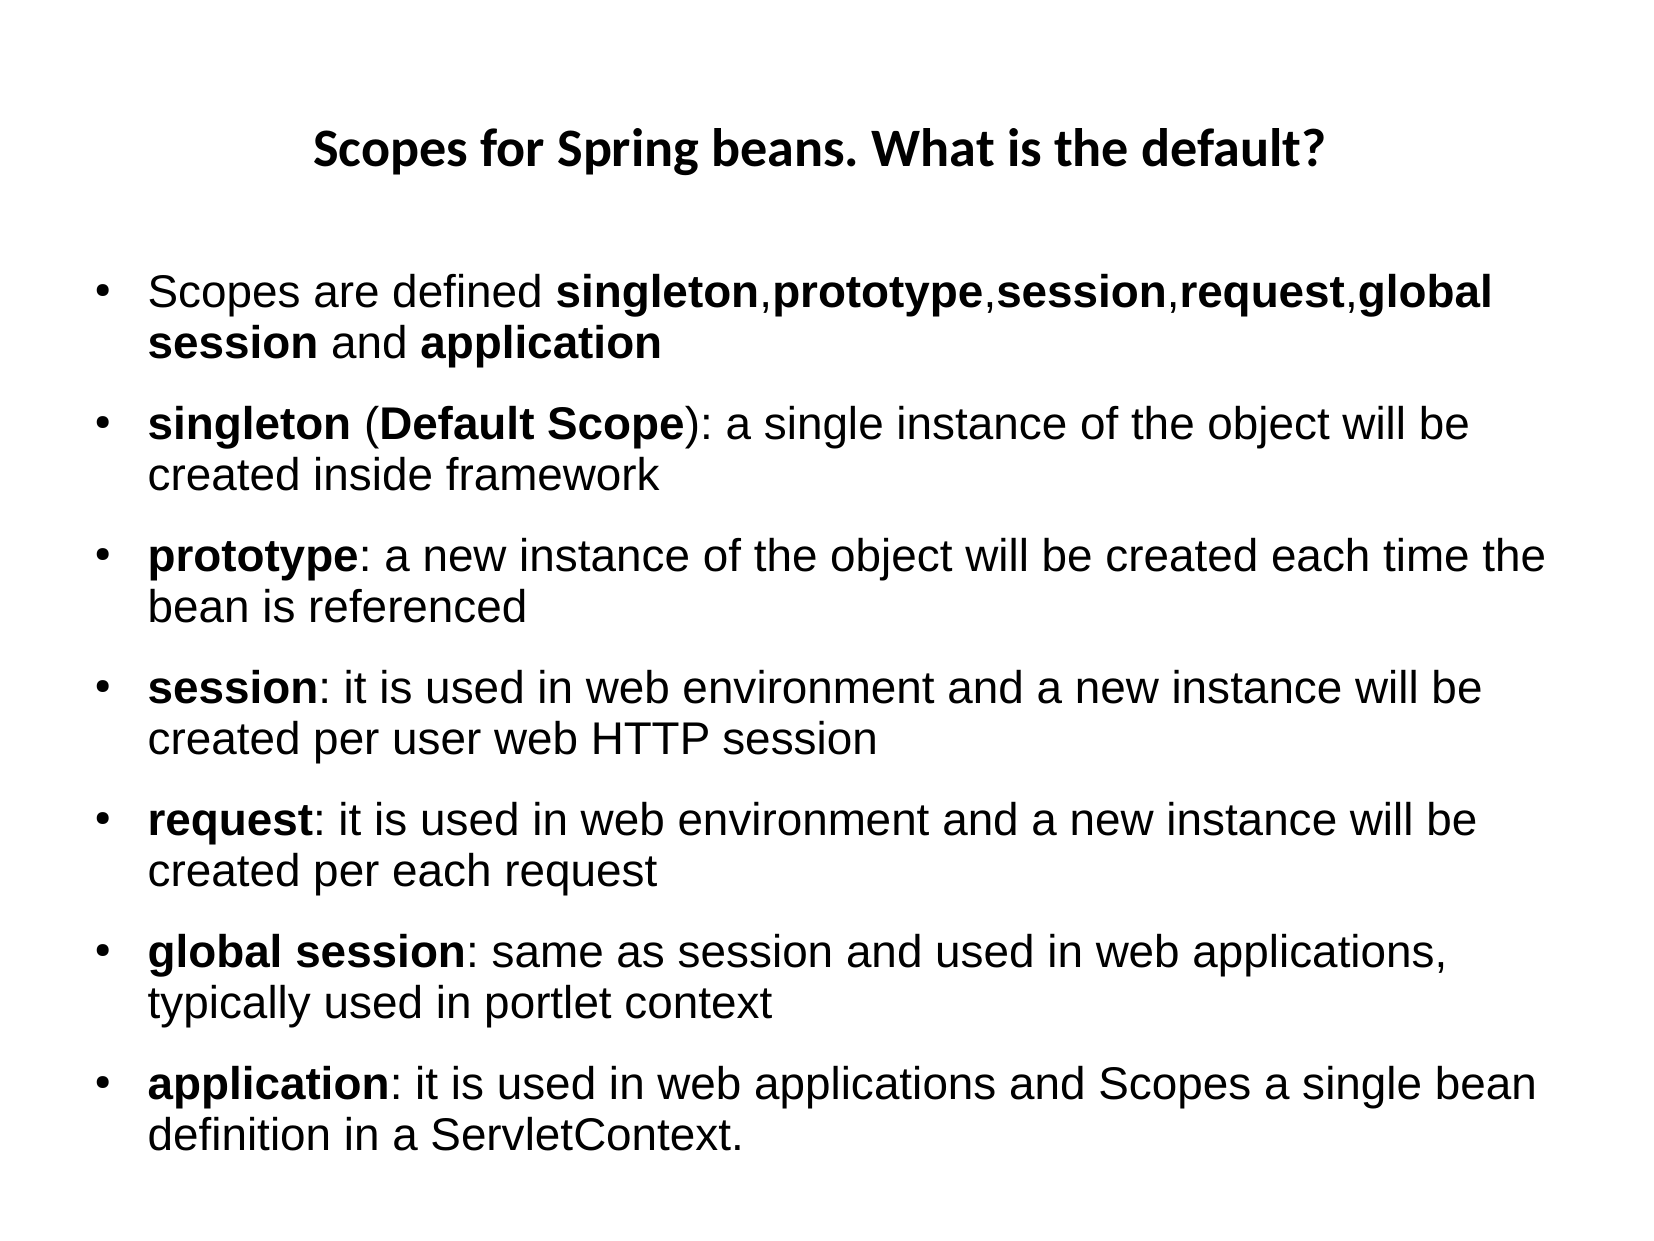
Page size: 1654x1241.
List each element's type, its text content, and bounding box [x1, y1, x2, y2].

list Scopes are defined singleton,prototype,session,request,global session and application singleton (Default Scope): a single instance of the object will be created inside framework prototype: a new instance of the object will be created each time the bean is referenced session: it is used in web environment and a new instance will be created per user web HTTP session request: it is used in web environment and a new instance will be created per each request global session: same as session and used in web applications, typically used in portlet context application: it is used in web applications and Scopes a single bean definition in a ServletContext. [76, 265, 1565, 1241]
title Scopes for Spring beans. What is the default? [82, 49, 1571, 257]
